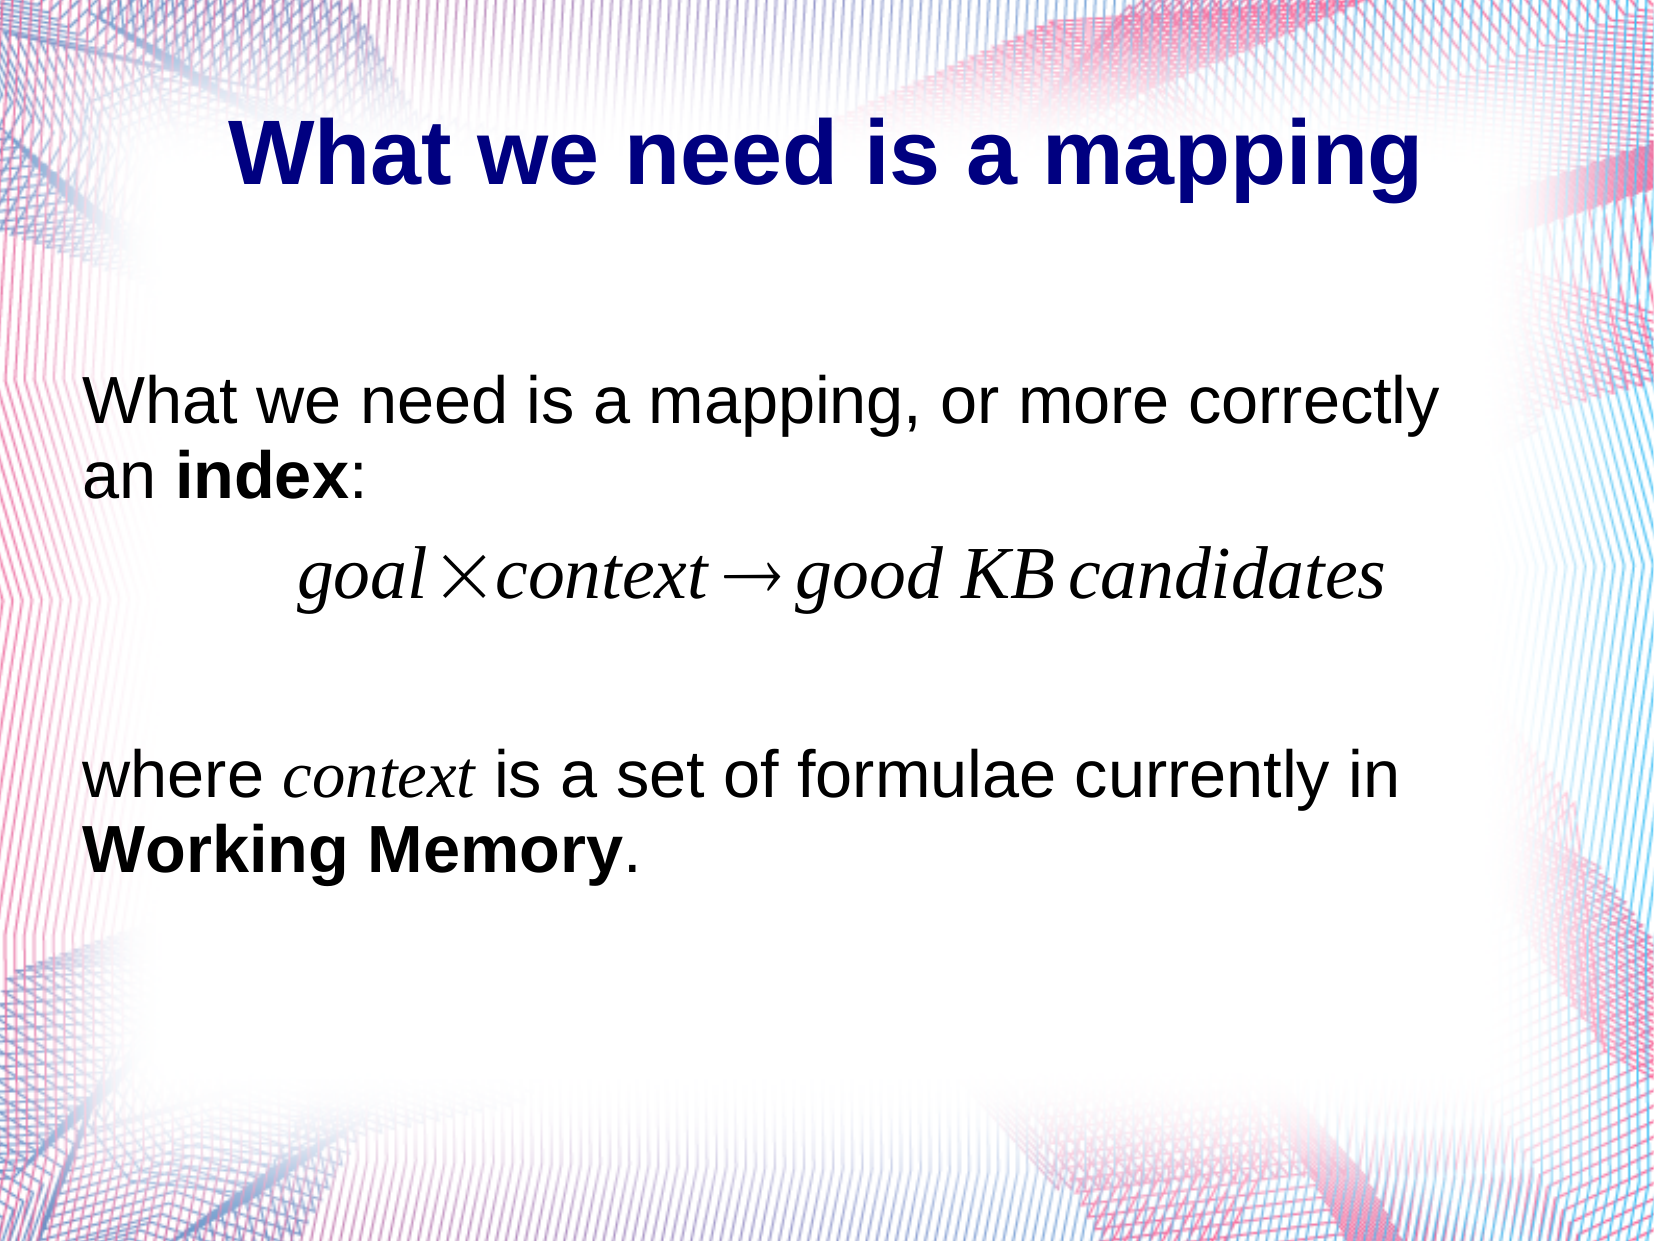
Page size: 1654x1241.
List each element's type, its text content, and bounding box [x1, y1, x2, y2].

chart [274, 532, 1404, 619]
picture [0, 0, 1654, 1241]
subtitle What we need is a mapping, or more correctly an index: where context is a set of formulae currently in Working Memory. [82, 297, 1521, 1102]
title What we need is a mapping [82, 56, 1571, 250]
